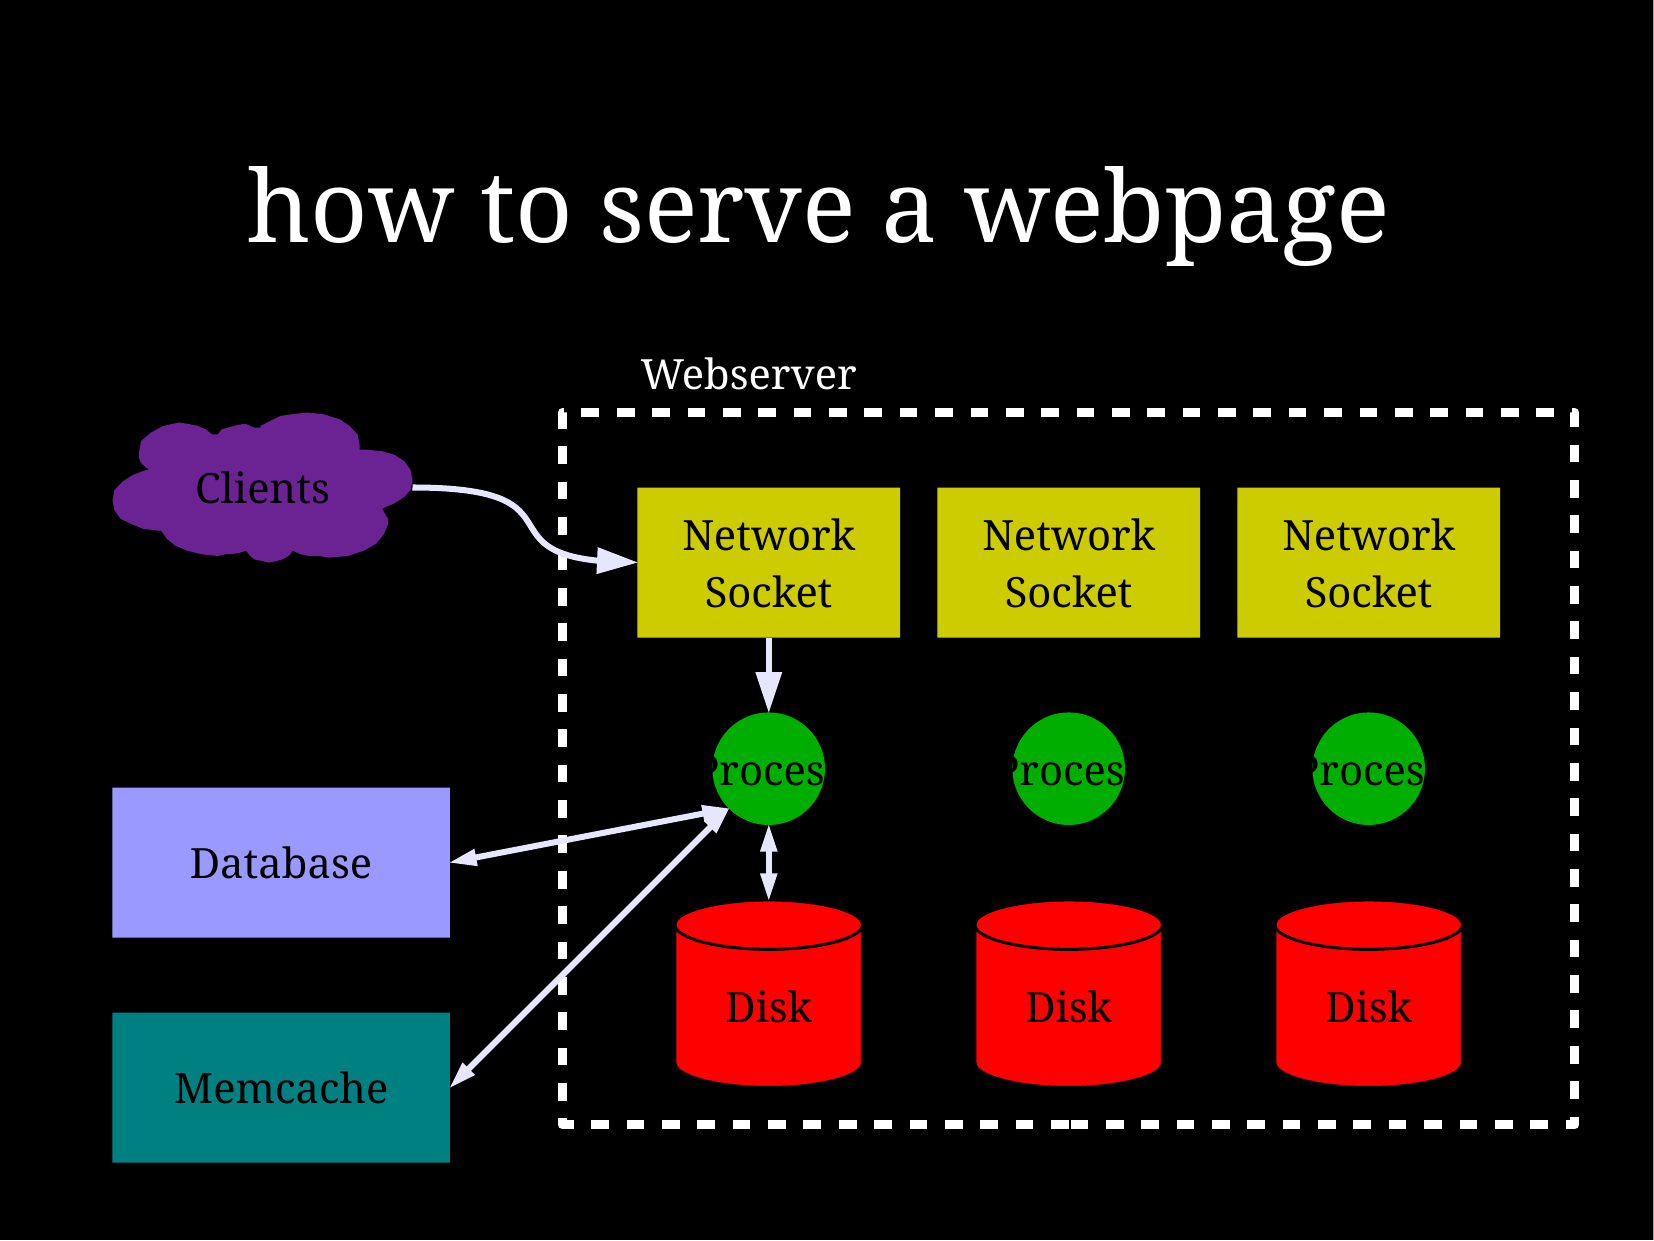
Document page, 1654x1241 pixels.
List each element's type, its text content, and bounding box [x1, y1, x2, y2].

text_box Database [112, 787, 450, 938]
text_box Memcache [112, 1012, 450, 1163]
text_box Process [1312, 712, 1426, 826]
text_box Disk [1274, 925, 1463, 1088]
text_box Process [712, 712, 826, 825]
text_box Network Socket [937, 487, 1201, 638]
title how to serve a webpage [75, 107, 1564, 301]
text_box Webserver [625, 337, 880, 403]
text_box Disk [974, 925, 1163, 1088]
text_box Clients [112, 412, 413, 563]
text_box Network Socket [1237, 487, 1501, 638]
text_box Process [1012, 712, 1126, 826]
text_box Disk [674, 925, 863, 1088]
text_box Network Socket [637, 487, 901, 638]
